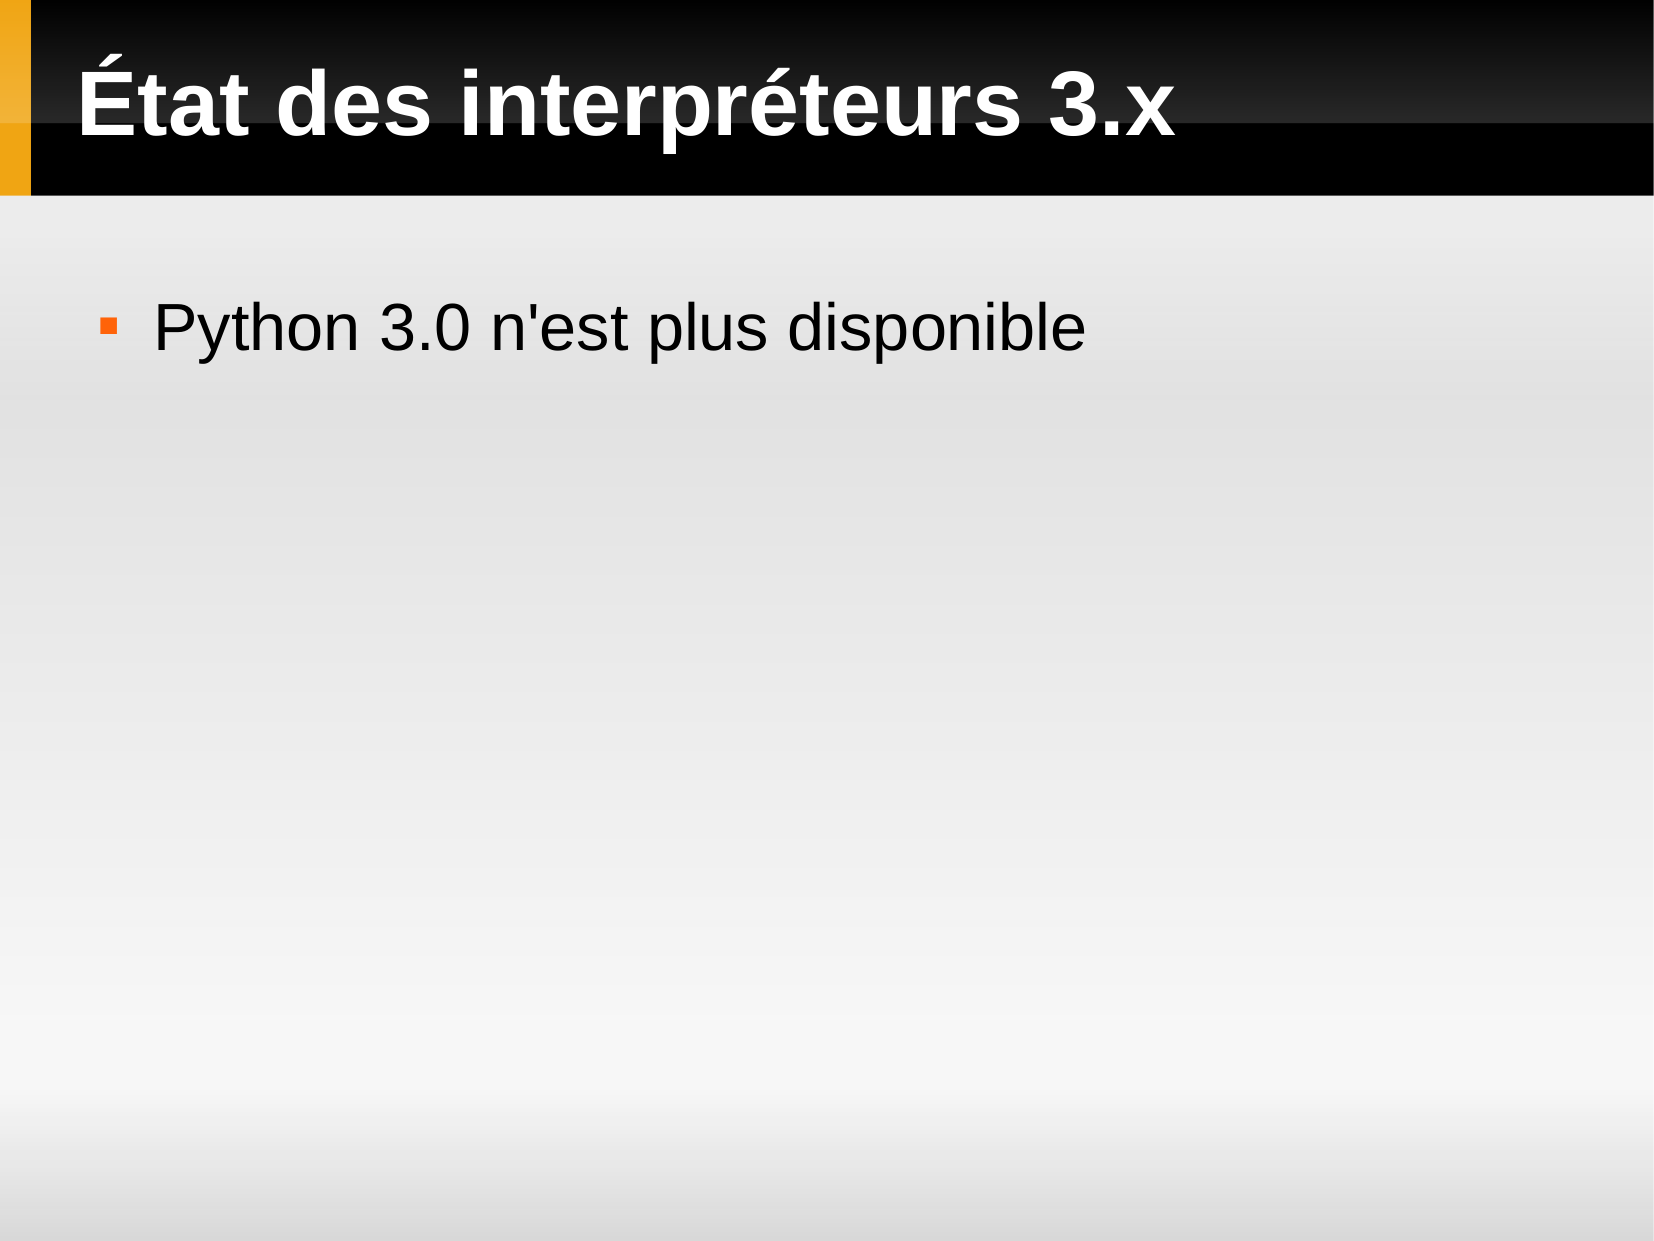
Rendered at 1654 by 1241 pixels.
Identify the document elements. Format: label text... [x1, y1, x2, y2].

title État des interpréteurs 3.x [76, 0, 1565, 208]
picture [0, 0, 1654, 1241]
list Python 3.0 n'est plus disponible [82, 290, 1571, 1109]
